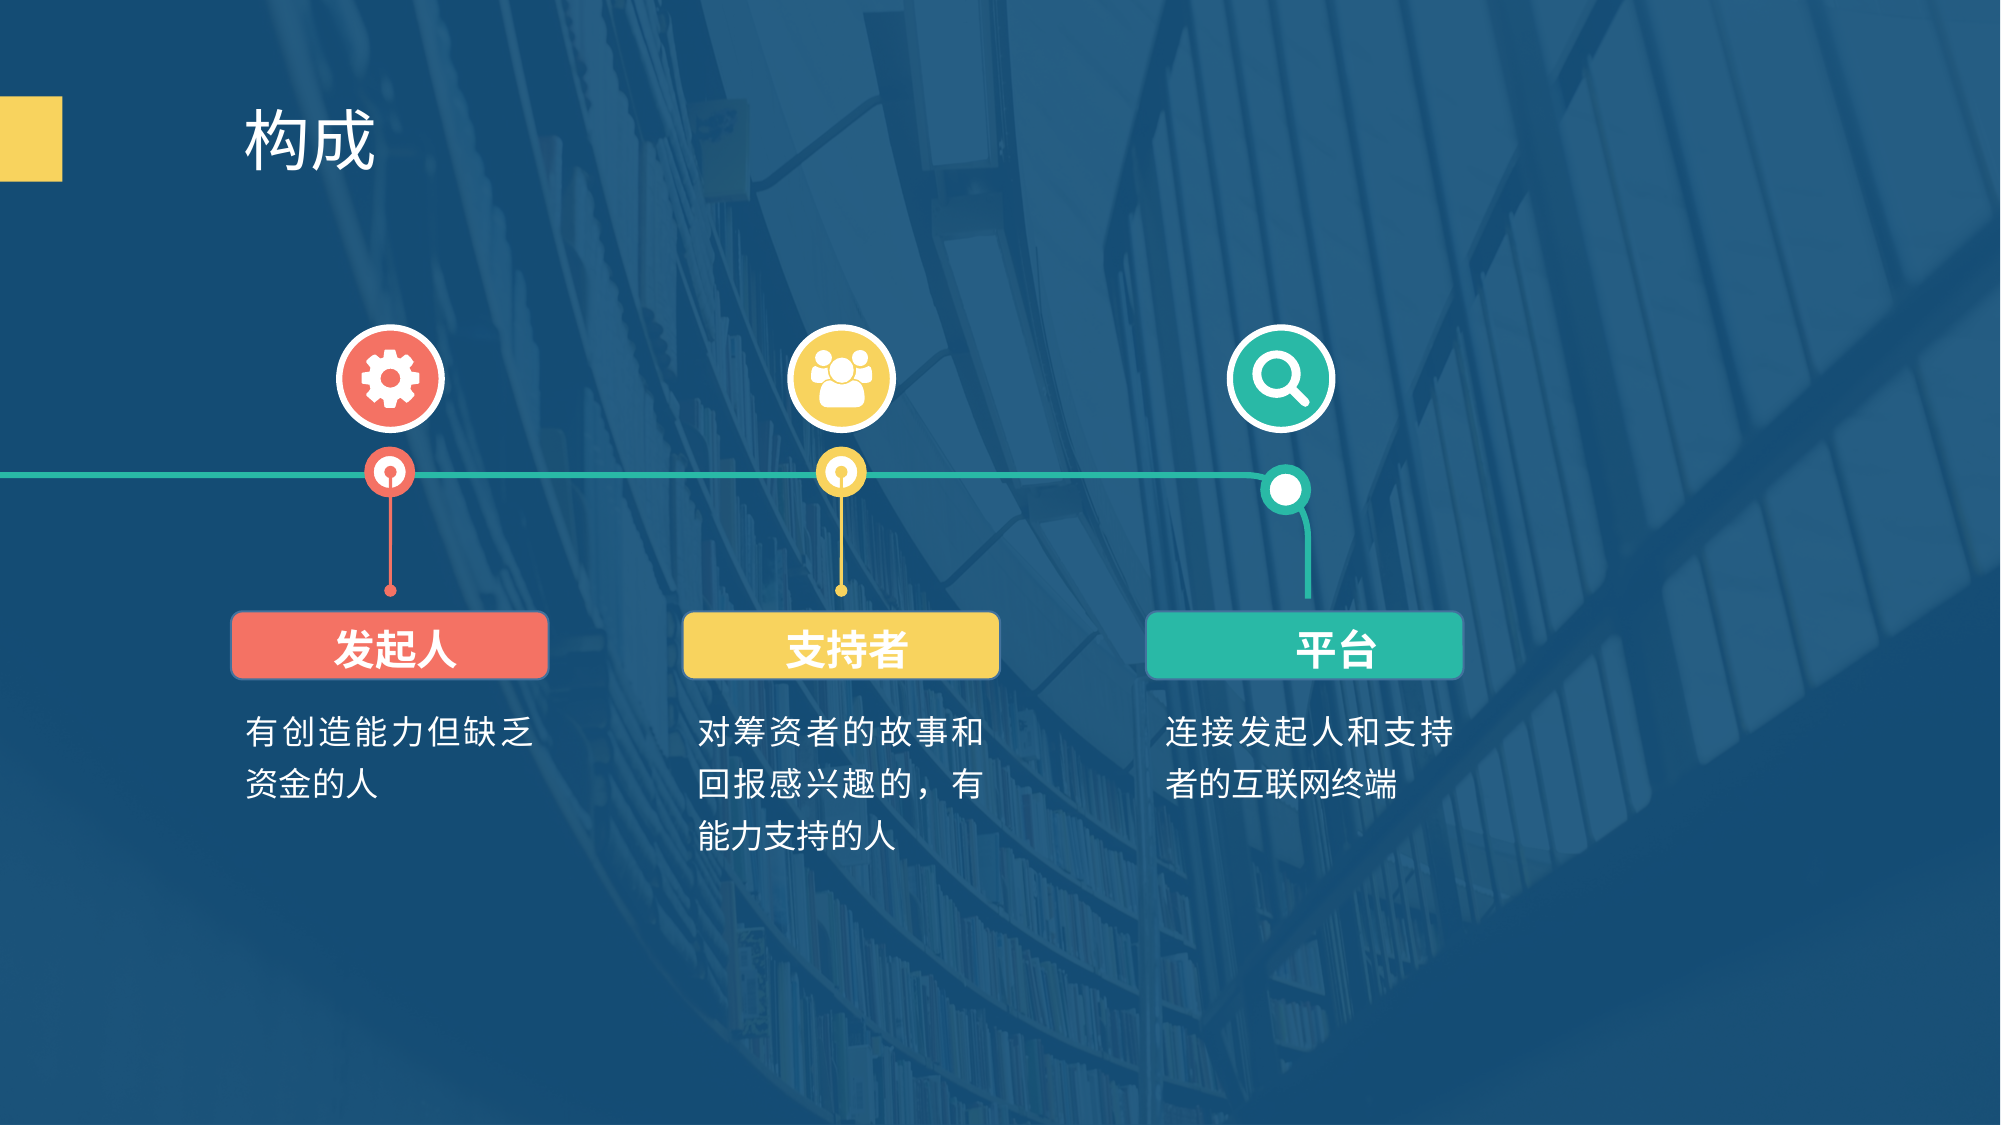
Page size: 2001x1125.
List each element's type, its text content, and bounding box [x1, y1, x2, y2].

text_box [1145, 611, 1464, 680]
text_box [682, 611, 1001, 680]
text_box [339, 327, 442, 430]
text_box 平台 [1186, 615, 1433, 681]
text_box [0, 96, 63, 182]
text_box 对筹资者的故事和回报感兴趣的，有能力支持的人 [682, 692, 1001, 863]
text_box 发起人 [266, 615, 513, 681]
text_box [1229, 327, 1333, 430]
text_box [230, 611, 549, 680]
text_box 构成 [243, 98, 378, 179]
text_box 连接发起人和支持者的互联网终端 [1150, 692, 1469, 811]
text_box [790, 327, 893, 430]
text_box [0, 451, 1312, 599]
text_box 支持者 [718, 615, 965, 681]
text_box 有创造能力但缺乏资金的人 [230, 692, 549, 811]
picture [0, 0, 2001, 1125]
